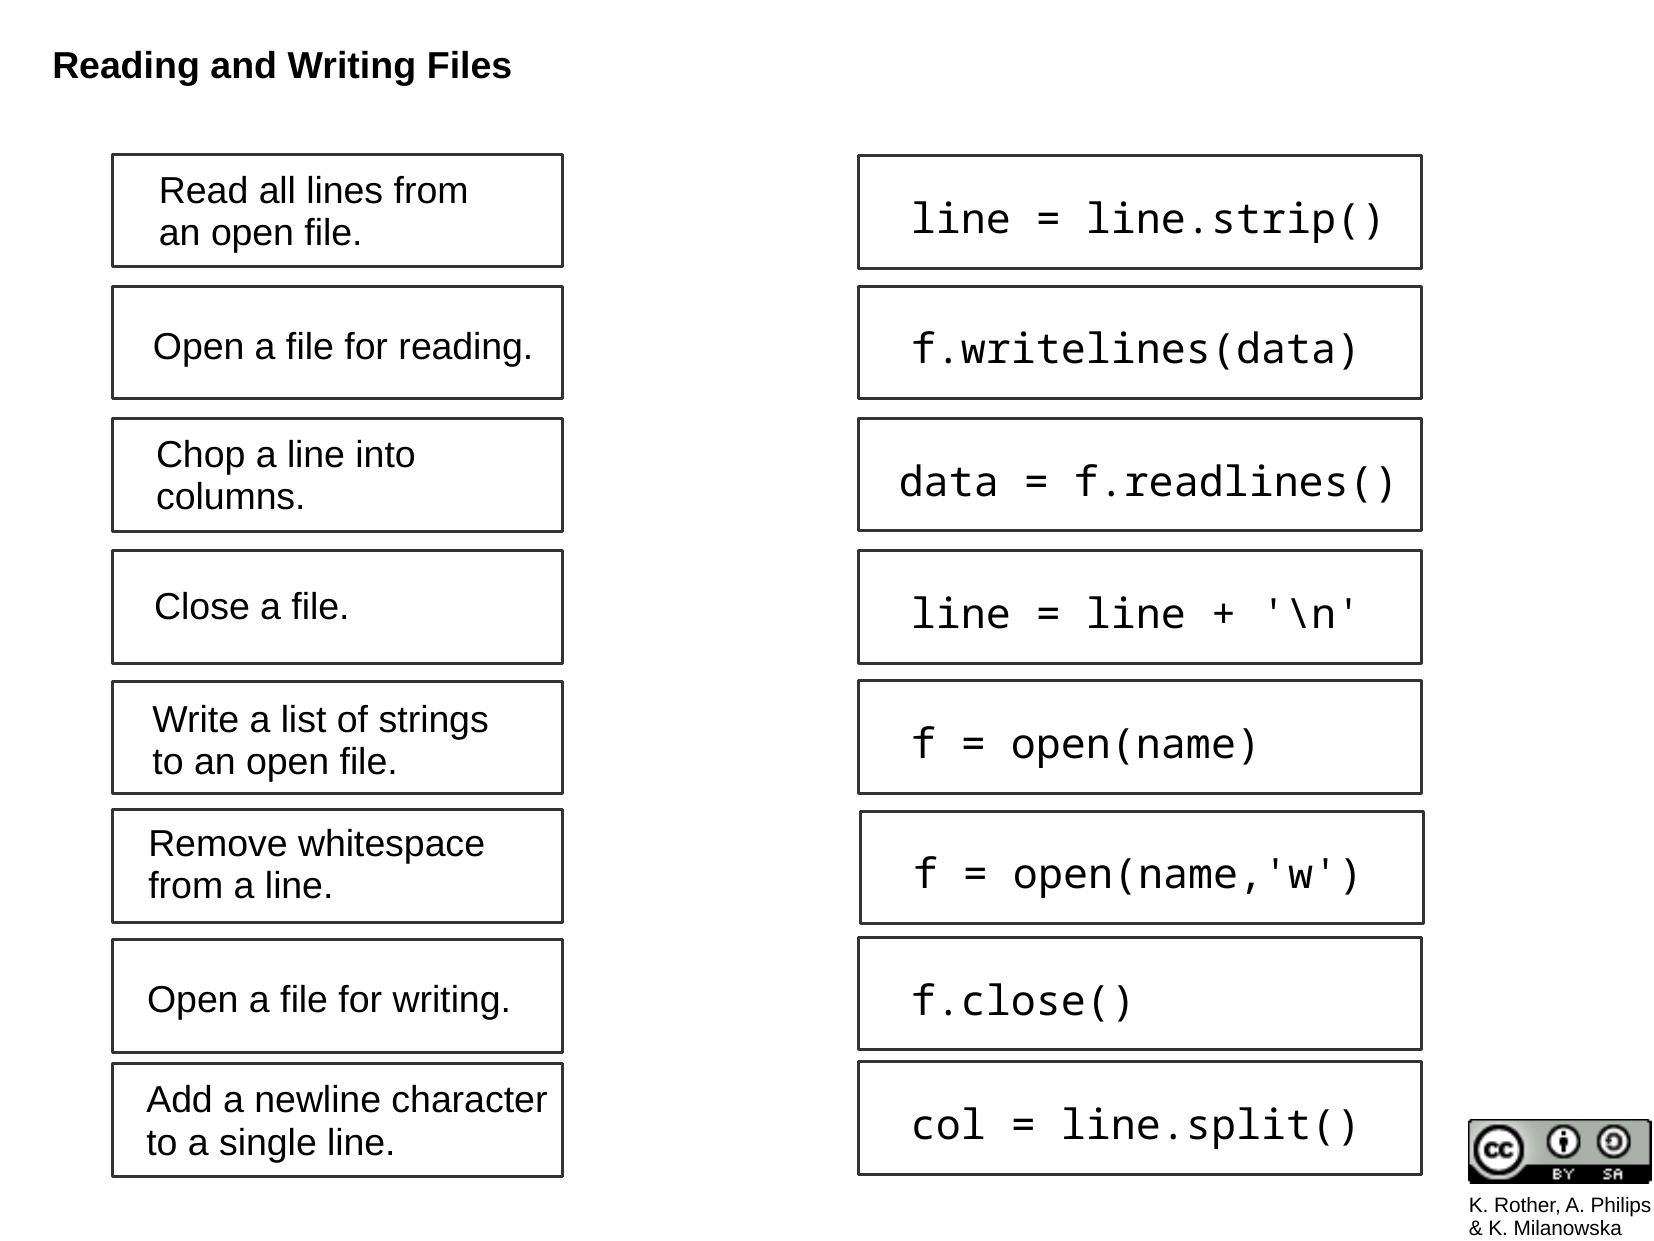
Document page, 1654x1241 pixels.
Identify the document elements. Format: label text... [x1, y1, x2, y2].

text_box f.close() [896, 963, 1384, 1027]
text_box Open a file for reading. [138, 318, 549, 375]
text_box Reading and Writing Files [37, 37, 563, 100]
text_box data = f.readlines() [884, 444, 1447, 508]
text_box Open a file for writing. [132, 971, 545, 1029]
text_box f.writelines(data) [896, 311, 1384, 376]
text_box line = line + '\n' [896, 576, 1384, 640]
text_box Remove whitespace from a line. [133, 815, 514, 915]
text_box Write a list of strings to an open file. [137, 691, 543, 790]
text_box col = line.split() [896, 1087, 1384, 1151]
text_box f = open(name) [896, 706, 1384, 771]
text_box Read all lines from an open file. [144, 162, 520, 261]
text_box Close a file. [139, 578, 413, 636]
text_box Add a newline character to a single line. [131, 1071, 563, 1171]
text_box line = line.strip() [896, 181, 1429, 246]
picture [1468, 1119, 1652, 1184]
text_box f = open(name,'w') [898, 836, 1386, 901]
text_box Chop a line into columns. [141, 426, 473, 526]
